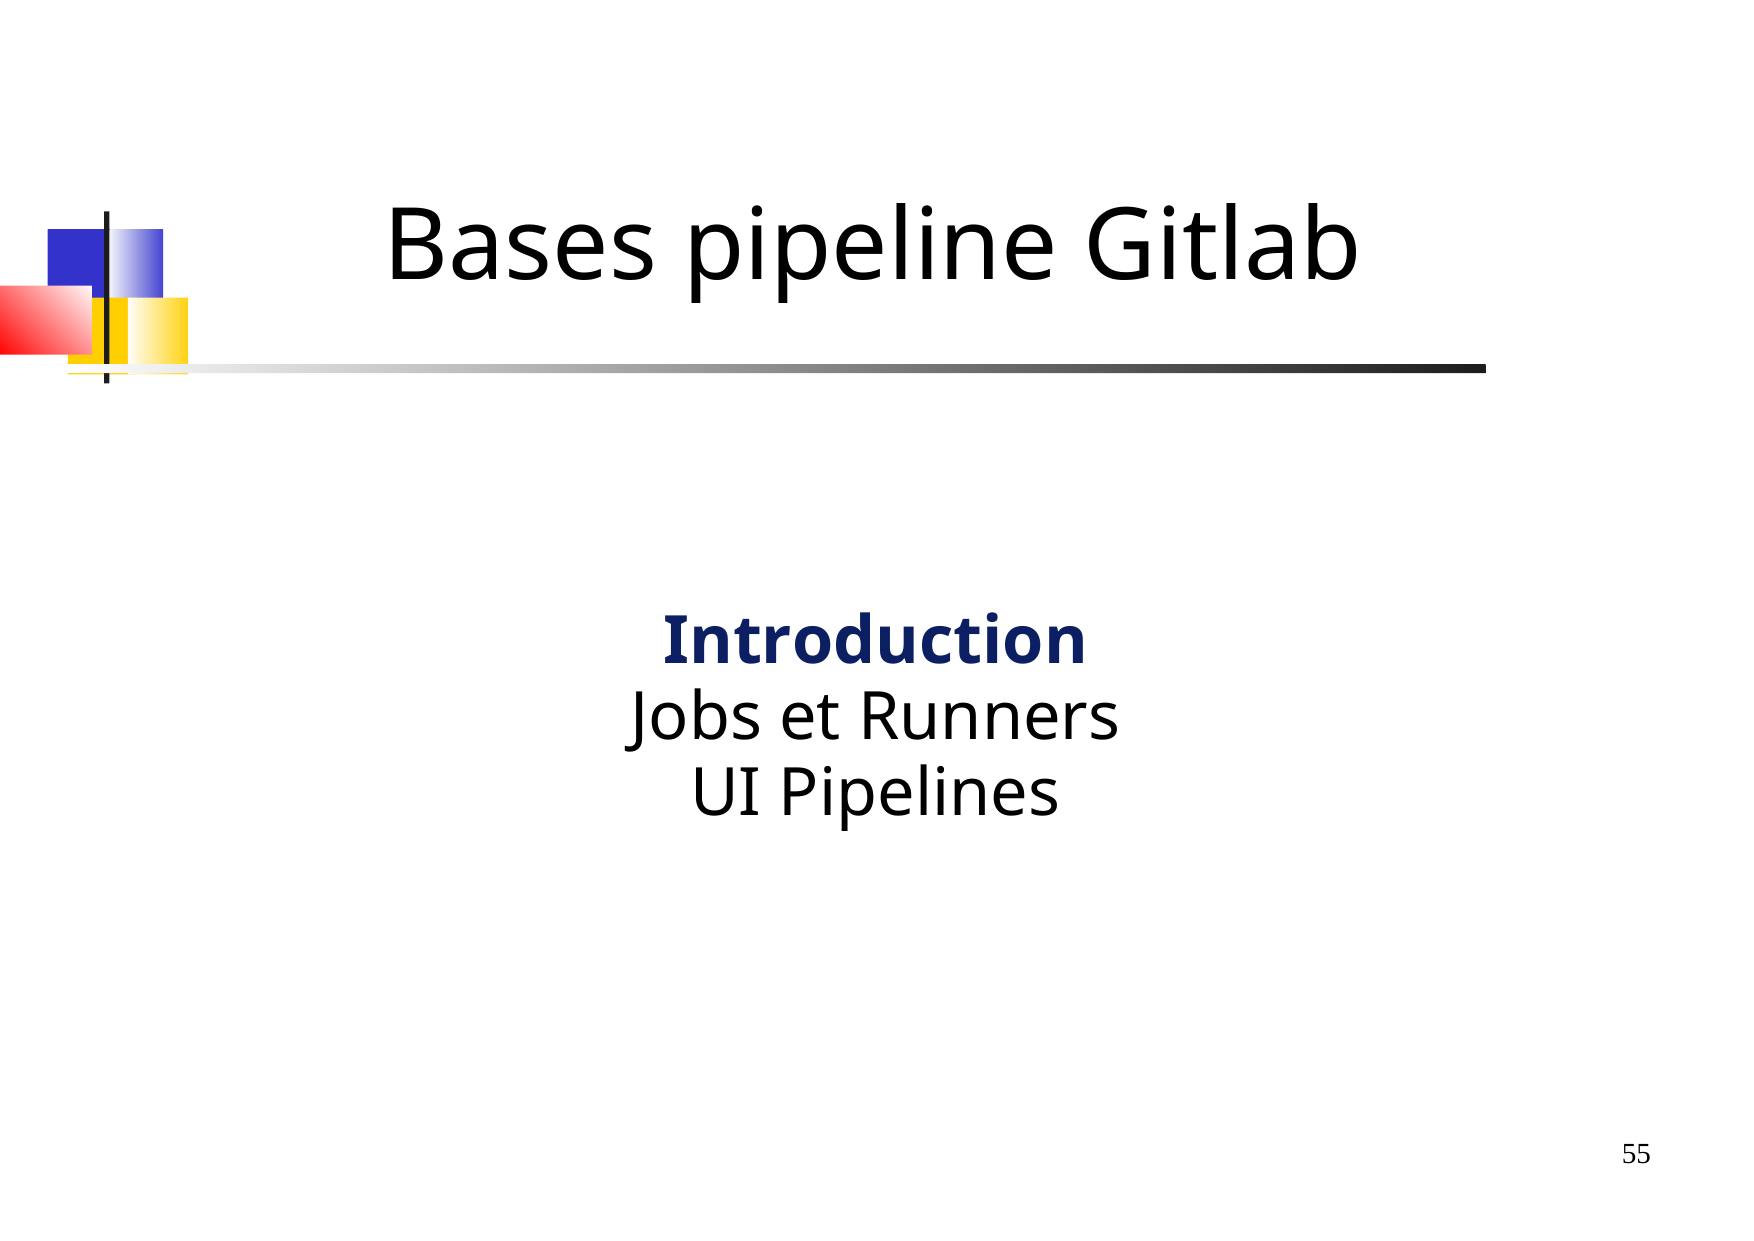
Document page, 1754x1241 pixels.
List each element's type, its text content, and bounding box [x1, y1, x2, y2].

title Bases pipeline Gitlab [179, 139, 1567, 351]
subtitle Introduction Jobs et Runners UI Pipelines [179, 371, 1567, 1091]
